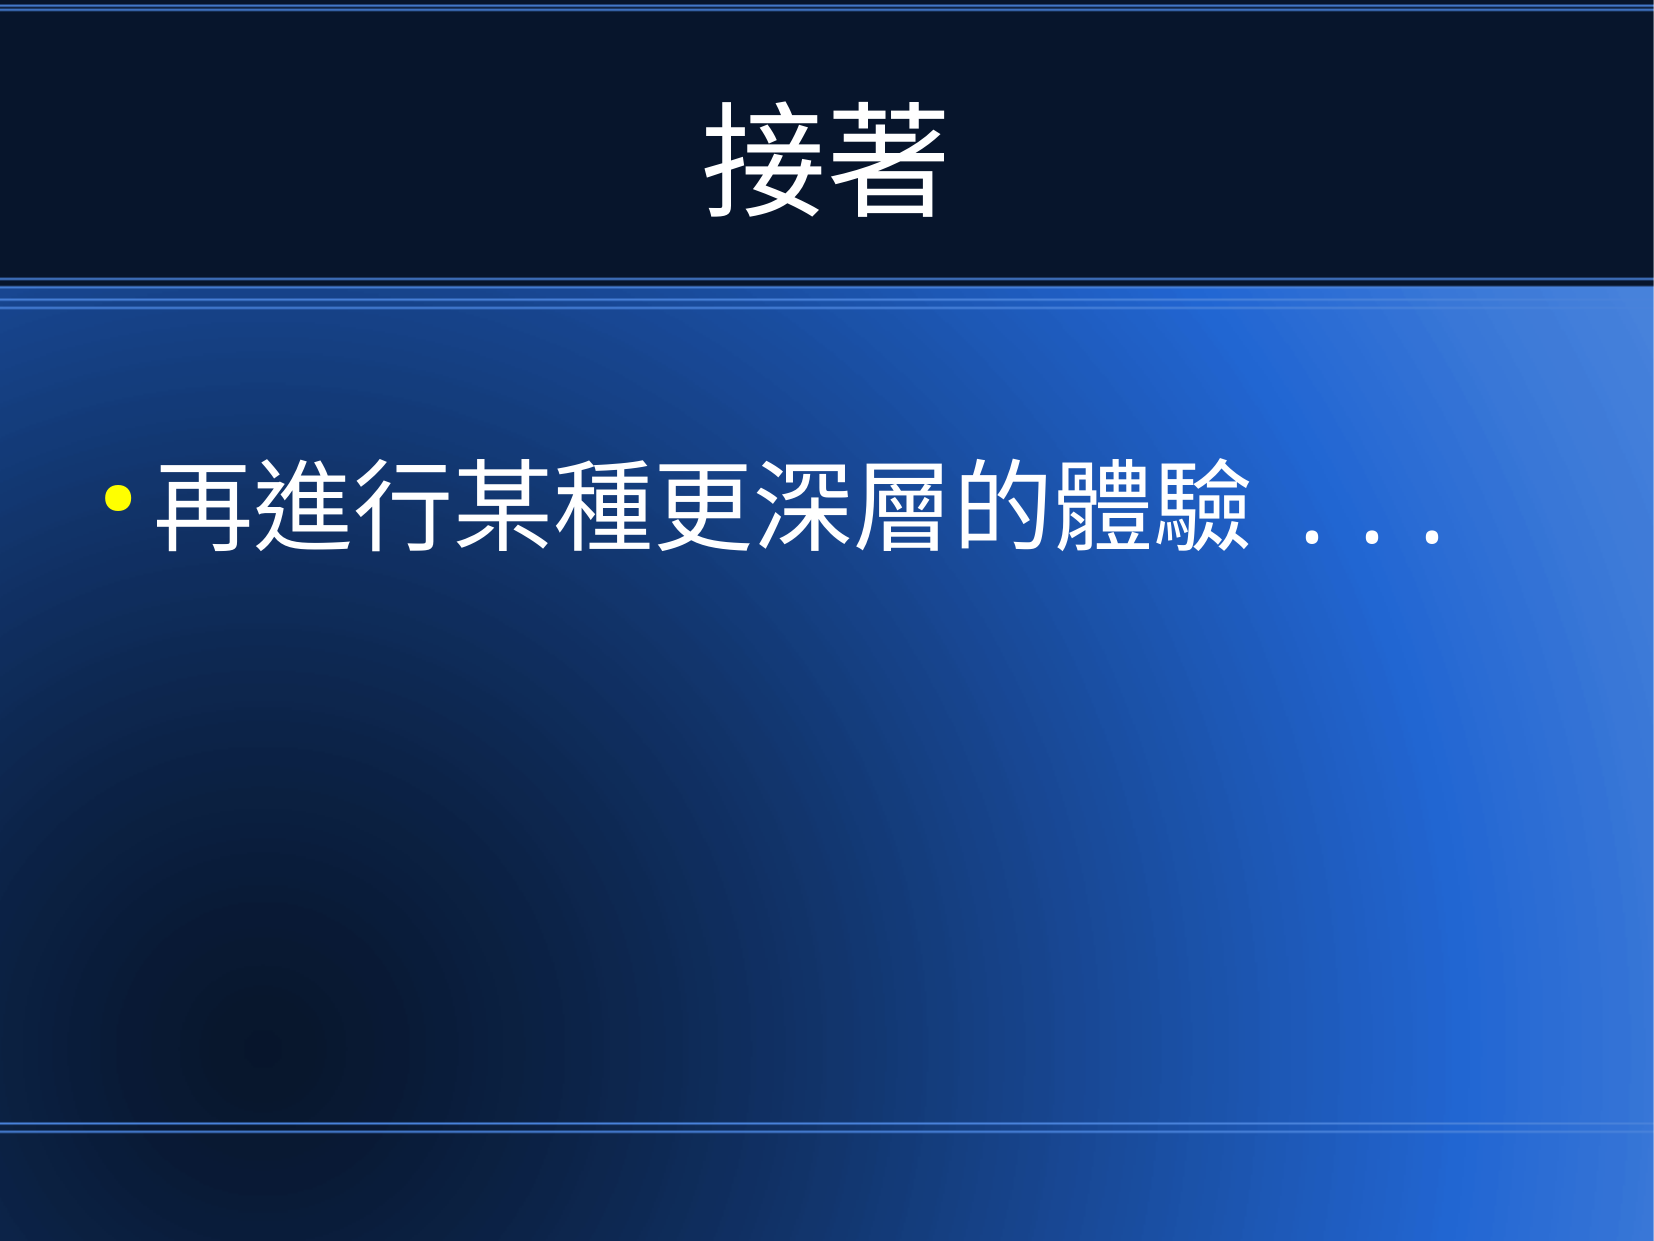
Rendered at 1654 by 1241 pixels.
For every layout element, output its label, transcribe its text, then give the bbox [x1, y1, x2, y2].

list 再進行某種更深層的體驗... [82, 355, 1571, 1241]
picture [0, 0, 1654, 1241]
title 接著 [82, 49, 1571, 257]
